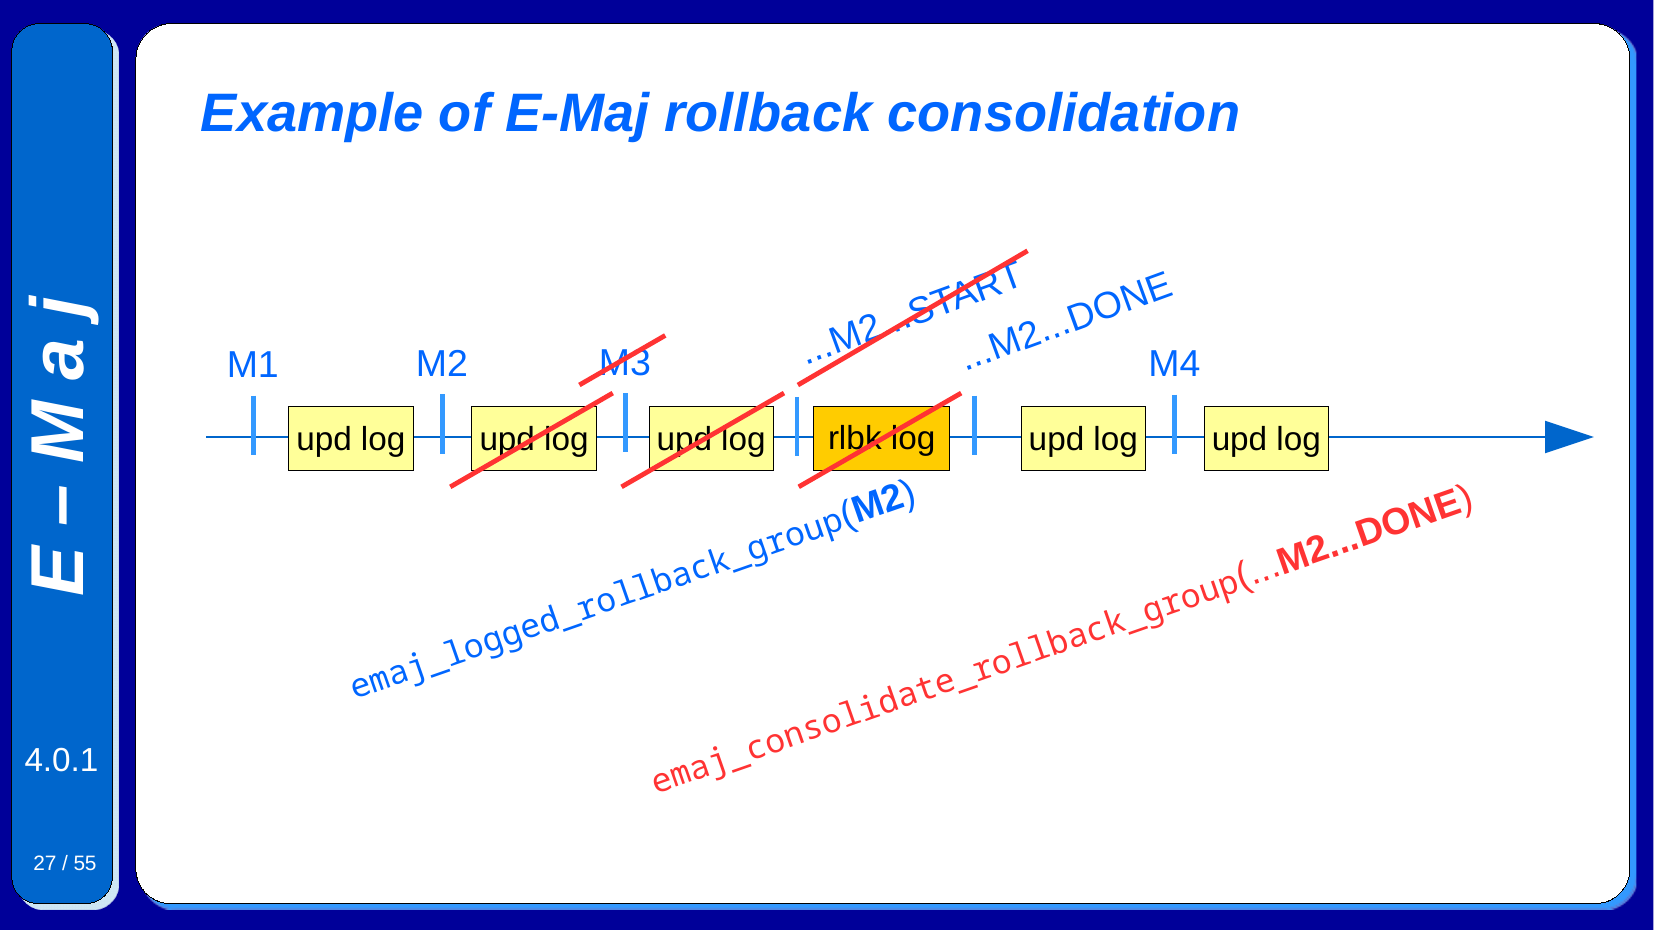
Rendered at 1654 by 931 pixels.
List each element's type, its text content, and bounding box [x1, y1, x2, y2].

text_box upd log [1021, 406, 1146, 471]
text_box M2 [401, 335, 483, 393]
text_box emaj_logged_rollback_group(M2) [326, 471, 941, 731]
text_box ...M2...DONE [937, 250, 1195, 391]
text_box M1 [212, 336, 294, 394]
text_box upd log [288, 406, 414, 471]
text_box M3 [584, 334, 661, 378]
text_box emaj_consolidate_rollback_group(...M2...DONE) [627, 462, 1499, 825]
text_box upd log [656, 406, 774, 471]
text_box upd log [1204, 406, 1329, 471]
title Example of E-Maj rollback consolidation [200, 34, 1575, 191]
text_box upd log [649, 406, 755, 467]
text_box M3 [584, 339, 666, 392]
text_box M4 [1133, 335, 1216, 393]
text_box ...M2...START [777, 241, 1046, 383]
text_box rlbk log [813, 406, 932, 471]
text_box upd log [485, 406, 597, 471]
text_box upd log [471, 406, 583, 471]
text_box rlbk log [833, 406, 950, 471]
